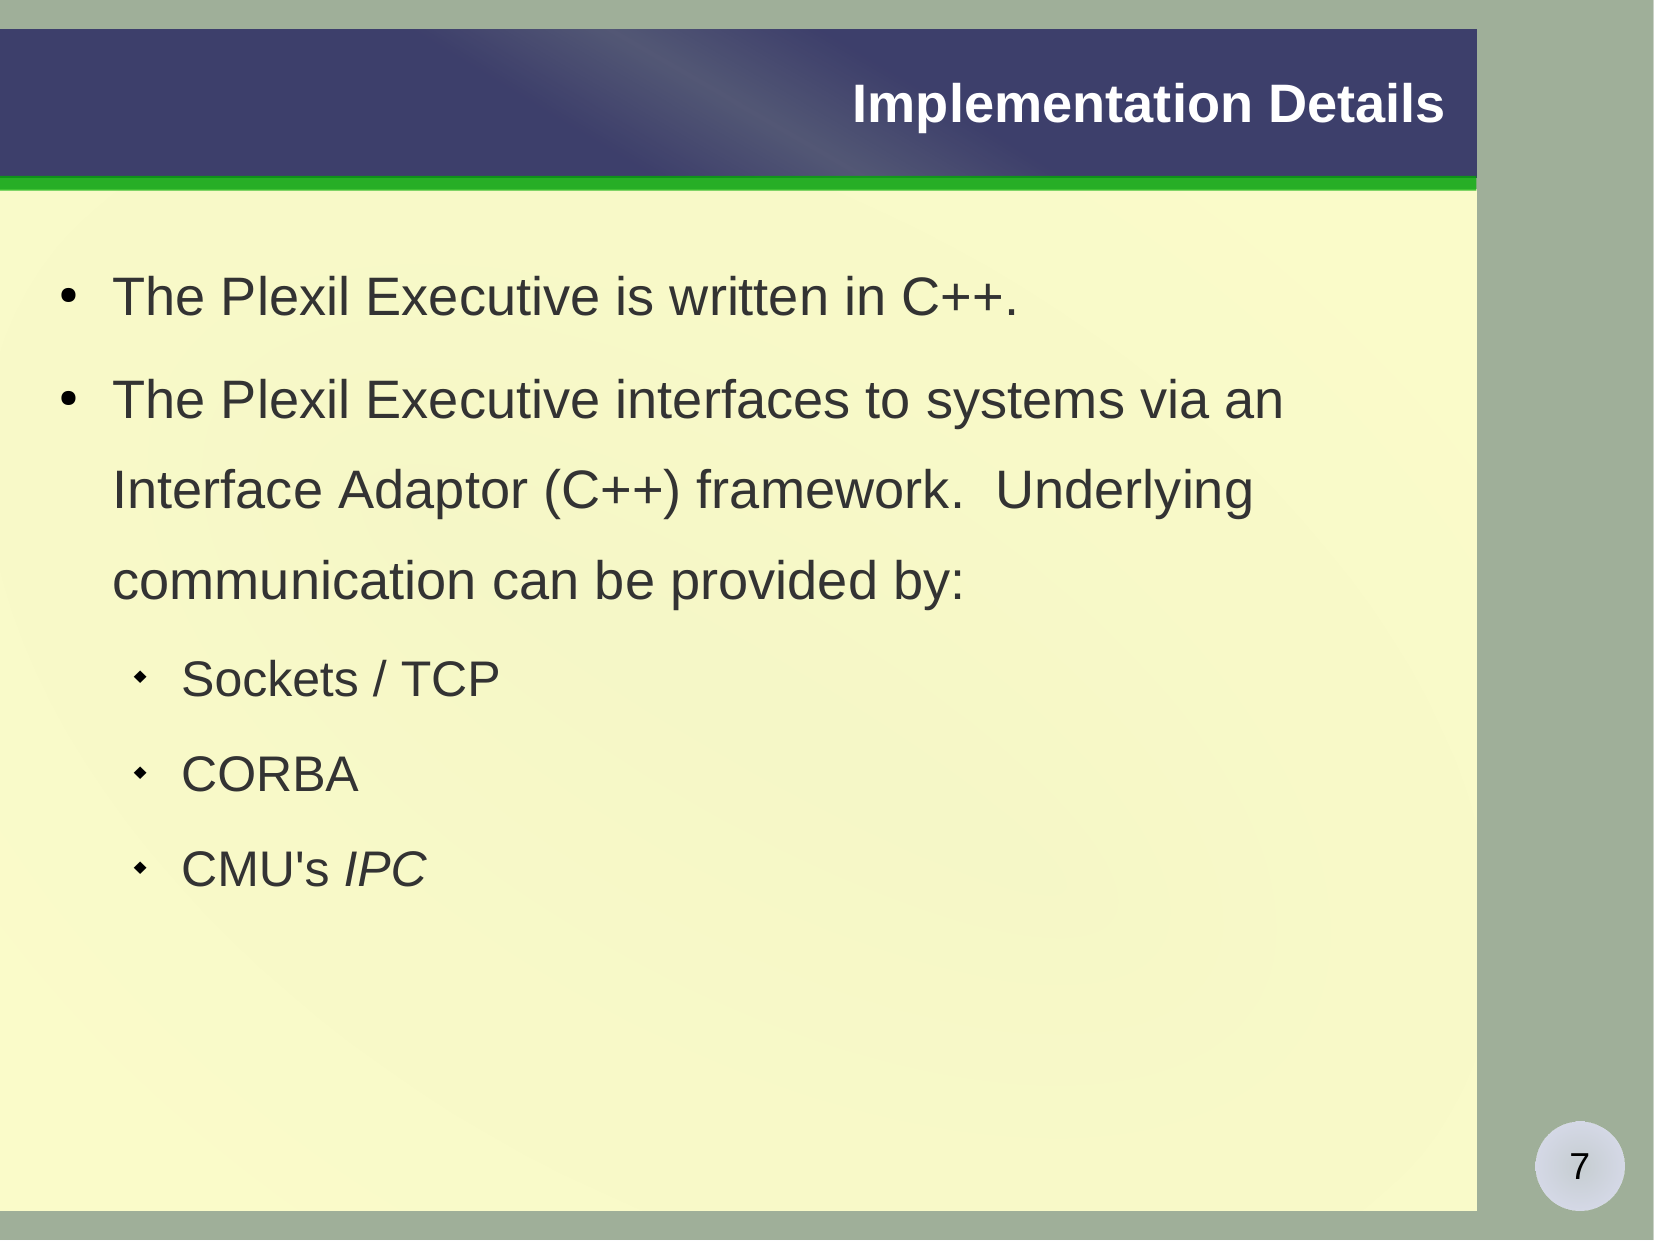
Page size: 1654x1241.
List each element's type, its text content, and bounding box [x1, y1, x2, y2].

list The Plexil Executive is written in C++. The Plexil Executive interfaces to systems via an Interface Adaptor (C++) framework. Underlying communication can be provided by: Sockets / TCP CORBA CMU's IPC [59, 236, 1418, 1182]
title Implementation Details [29, 59, 1447, 148]
